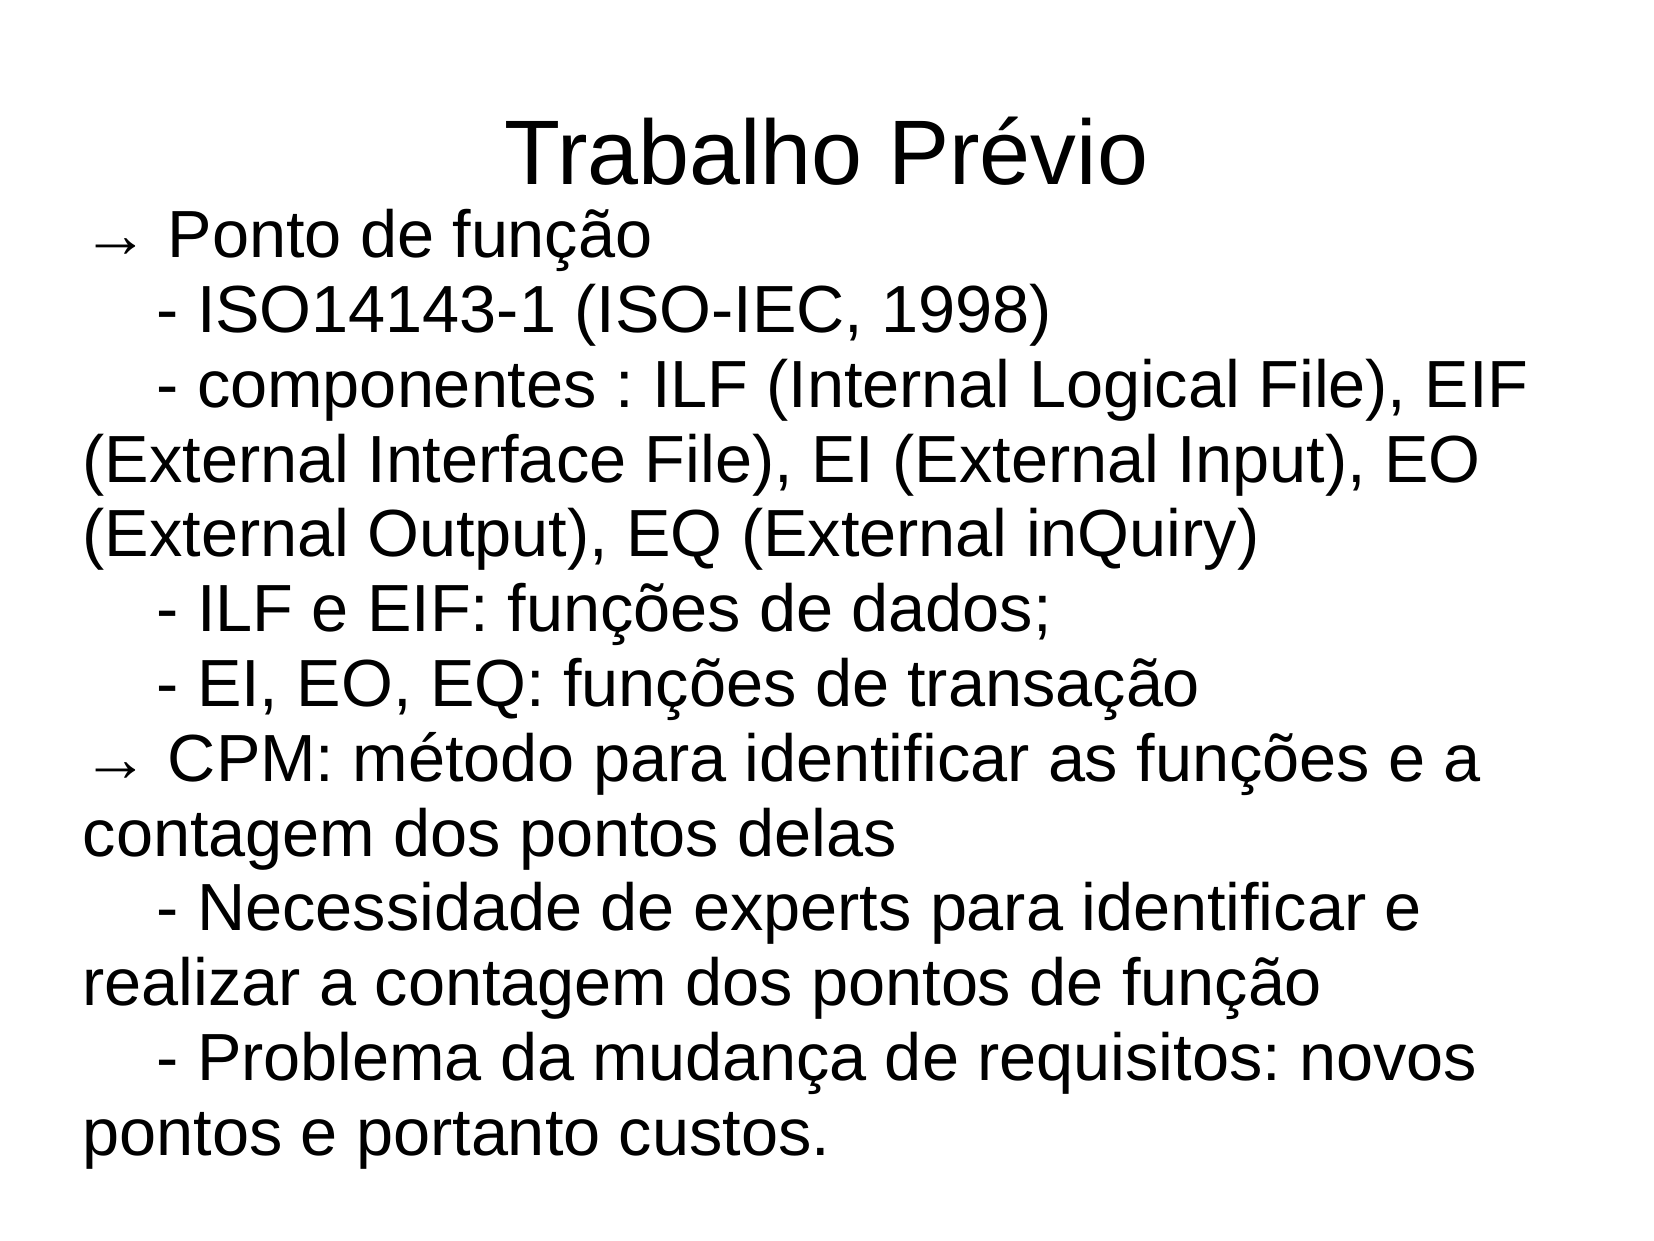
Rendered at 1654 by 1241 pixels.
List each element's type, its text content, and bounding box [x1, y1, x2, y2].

title Trabalho Prévio [82, 49, 1571, 197]
subtitle → Ponto de função - ISO14143-1 (ISO-IEC, 1998) - componentes : ILF (Internal Logical File), EIF (External Interface File), EI (External Input), EO (External Output), EQ (External inQuiry) - ILF e EIF: funções de dados; - EI, EO, EQ: funções de transação → CPM: método para identificar as funções e a contagem dos pontos delas - Necessidade de experts para identificar e realizar a contagem dos pontos de função - Problema da mudança de requisitos: novos pontos e portanto custos. [82, 197, 1571, 1170]
